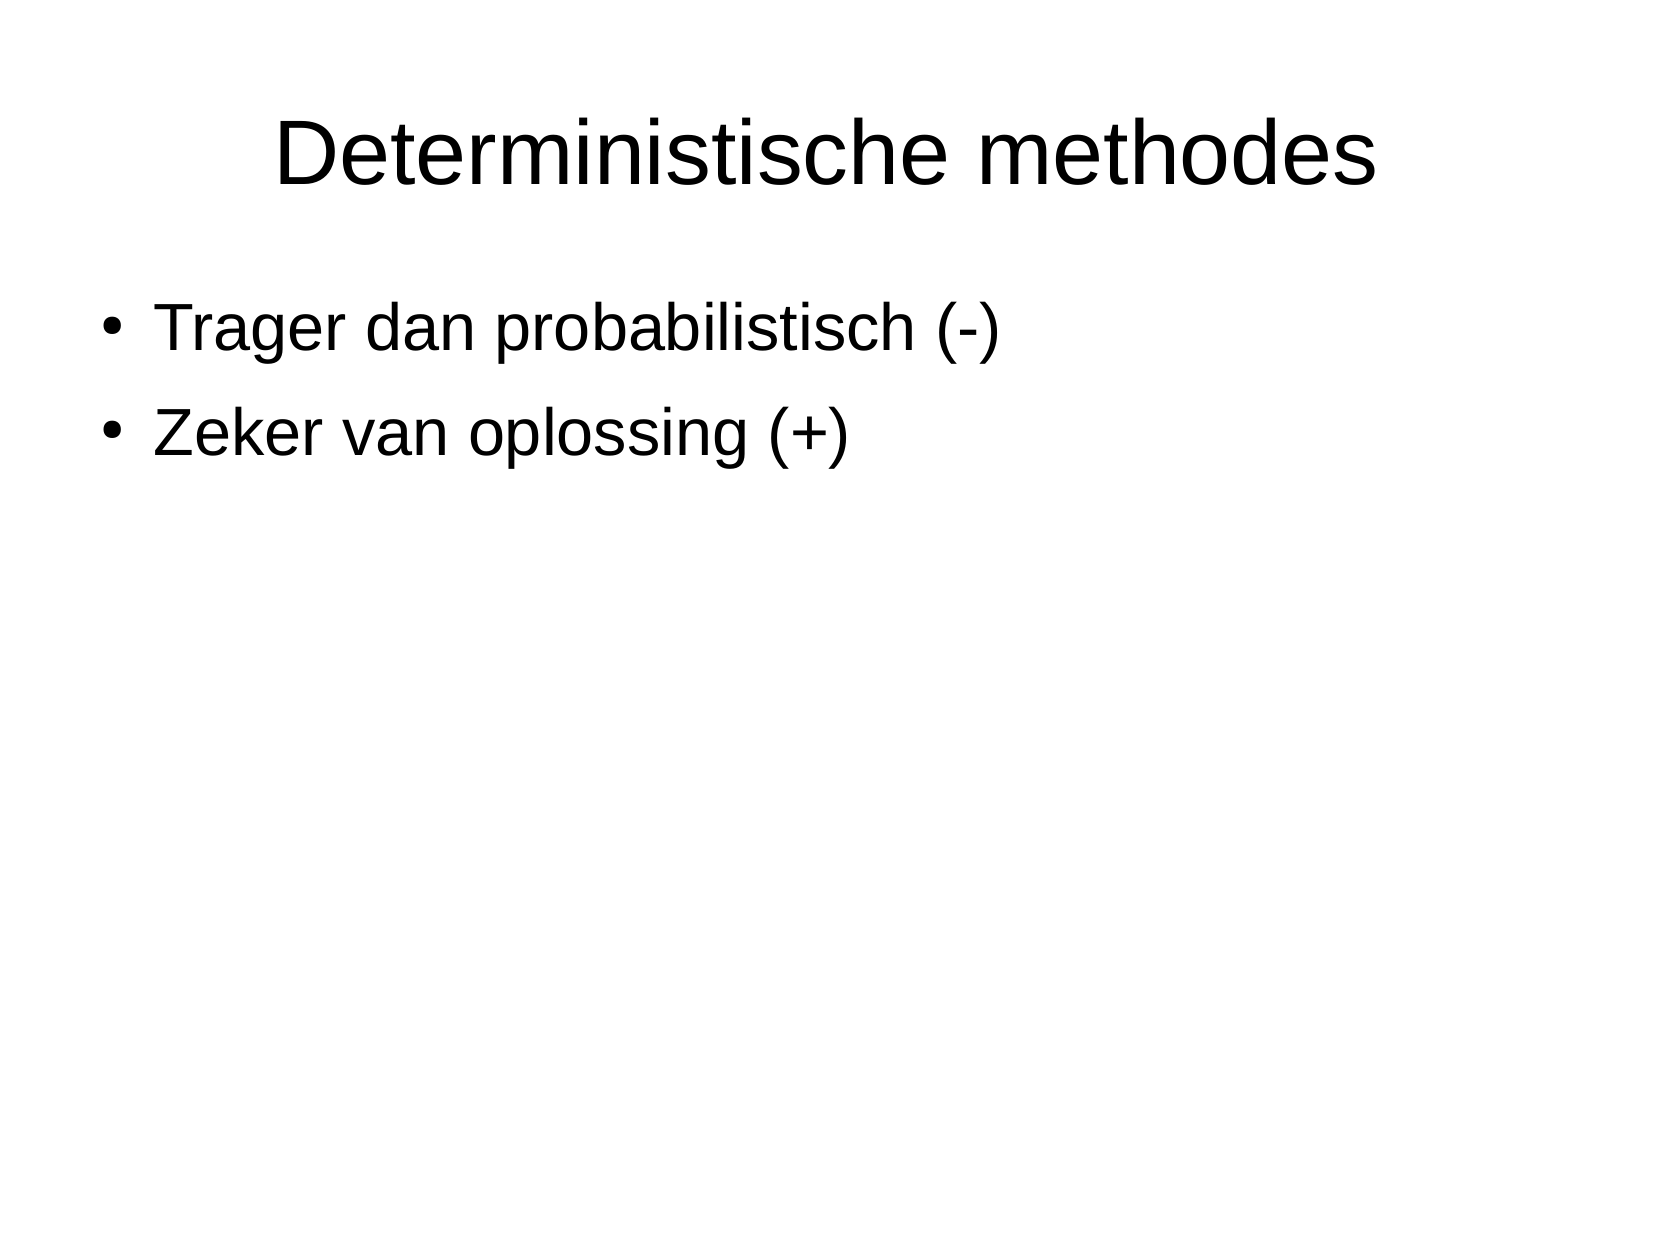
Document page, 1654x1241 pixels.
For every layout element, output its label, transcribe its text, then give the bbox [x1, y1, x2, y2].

title Deterministische methodes [82, 49, 1571, 257]
list Trager dan probabilistisch (-) Zeker van oplossing (+) [82, 290, 1571, 1010]
